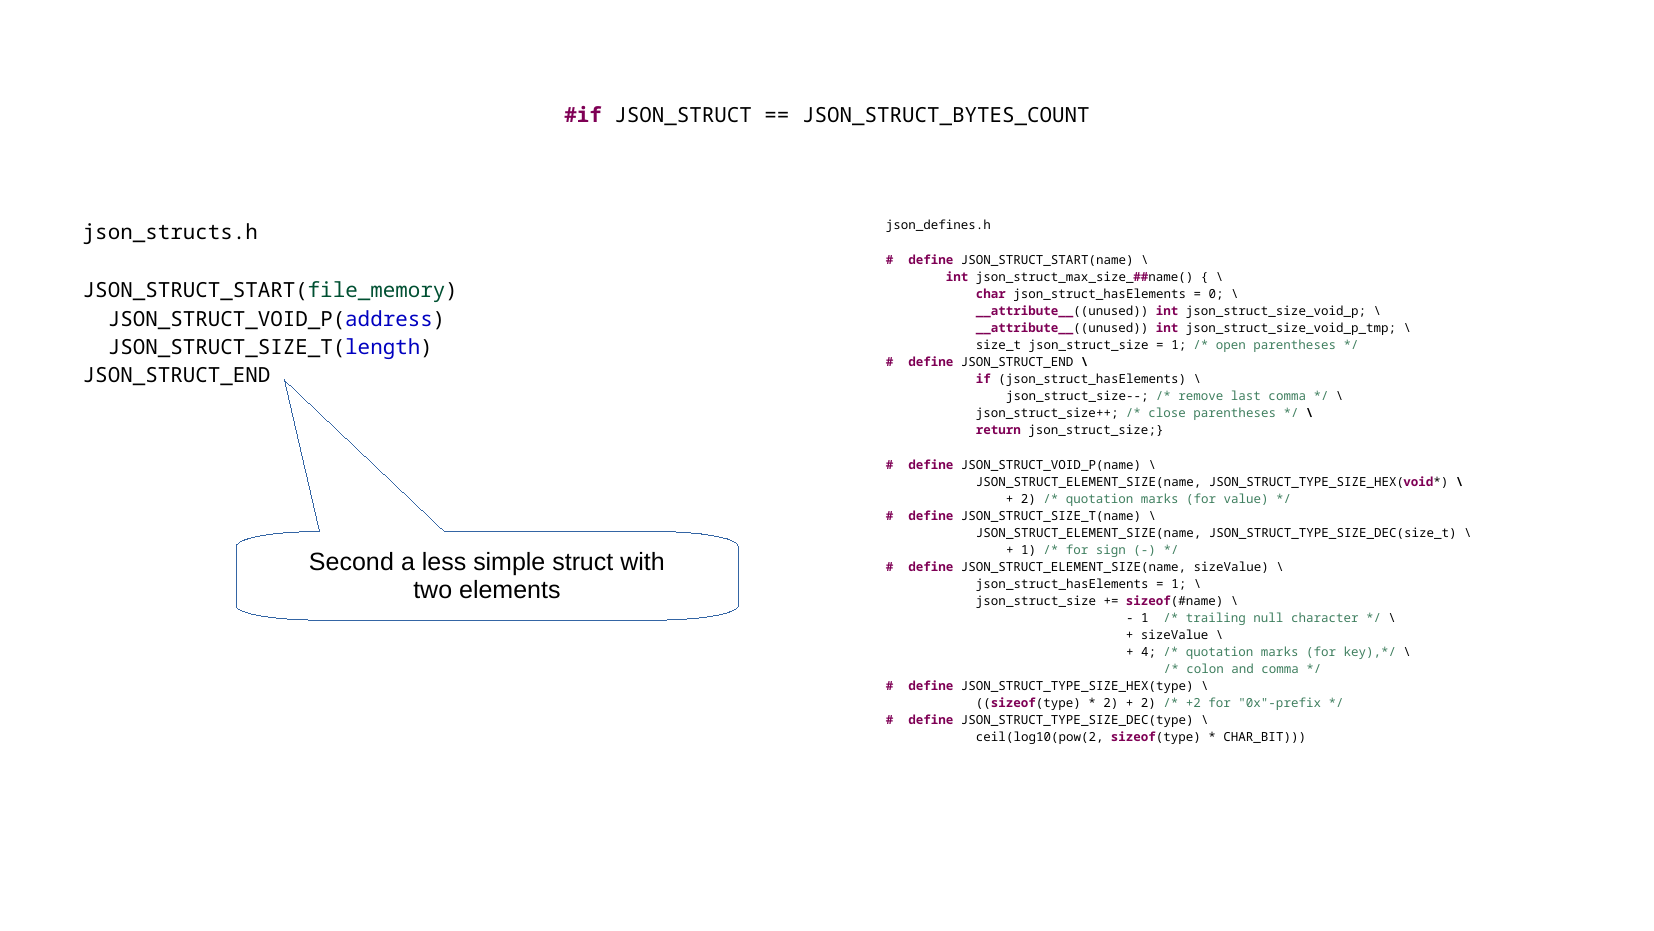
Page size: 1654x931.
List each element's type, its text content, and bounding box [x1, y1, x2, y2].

list json_defines.h # define JSON_STRUCT_START(name) \ int json_struct_max_size_##name() { \ char json_struct_hasElements = 0; \ __attribute__((unused)) int json_struct_size_void_p; \ __attribute__((unused)) int json_struct_size_void_p_tmp; \ size_t json_struct_size = 1; /* open parentheses */ # define JSON_STRUCT_END \ if (json_struct_hasElements) \ json_struct_size--; /* remove last comma */ \ json_struct_size++; /* close parentheses */ \ return json_struct_size;} # define JSON_STRUCT_VOID_P(name) \ JSON_STRUCT_ELEMENT_SIZE(name, JSON_STRUCT_TYPE_SIZE_HEX(void*) \ + 2) /* quotation marks (for value) */ # define JSON_STRUCT_SIZE_T(name) \ JSON_STRUCT_ELEMENT_SIZE(name, JSON_STRUCT_TYPE_SIZE_DEC(size_t) \ + 1) /* for sign (-) */ # define JSON_STRUCT_ELEMENT_SIZE(name, sizeValue) \ json_struct_hasElements = 1; \ json_struct_size += sizeof(#name) \ - 1 /* trailing null character */ \ + sizeValue \ + 4; /* quotation marks (for key),*/ \ /* colon and comma */ # define JSON_STRUCT_TYPE_SIZE_HEX(type) \ ((sizeof(type) * 2) + 2) /* +2 for "0x"-prefix */ # define JSON_STRUCT_TYPE_SIZE_DEC(type) \ ceil(log10(pow(2, sizeof(type) * CHAR_BIT))) [885, 216, 1571, 756]
title #if JSON_STRUCT == JSON_STRUCT_BYTES_COUNT [82, 37, 1571, 193]
text_box Second a less simple struct with two elements [236, 379, 739, 621]
list json_structs.h JSON_STRUCT_START(file_memory) JSON_STRUCT_VOID_P(address) JSON_STRUCT_SIZE_T(length) JSON_STRUCT_END [82, 217, 827, 758]
